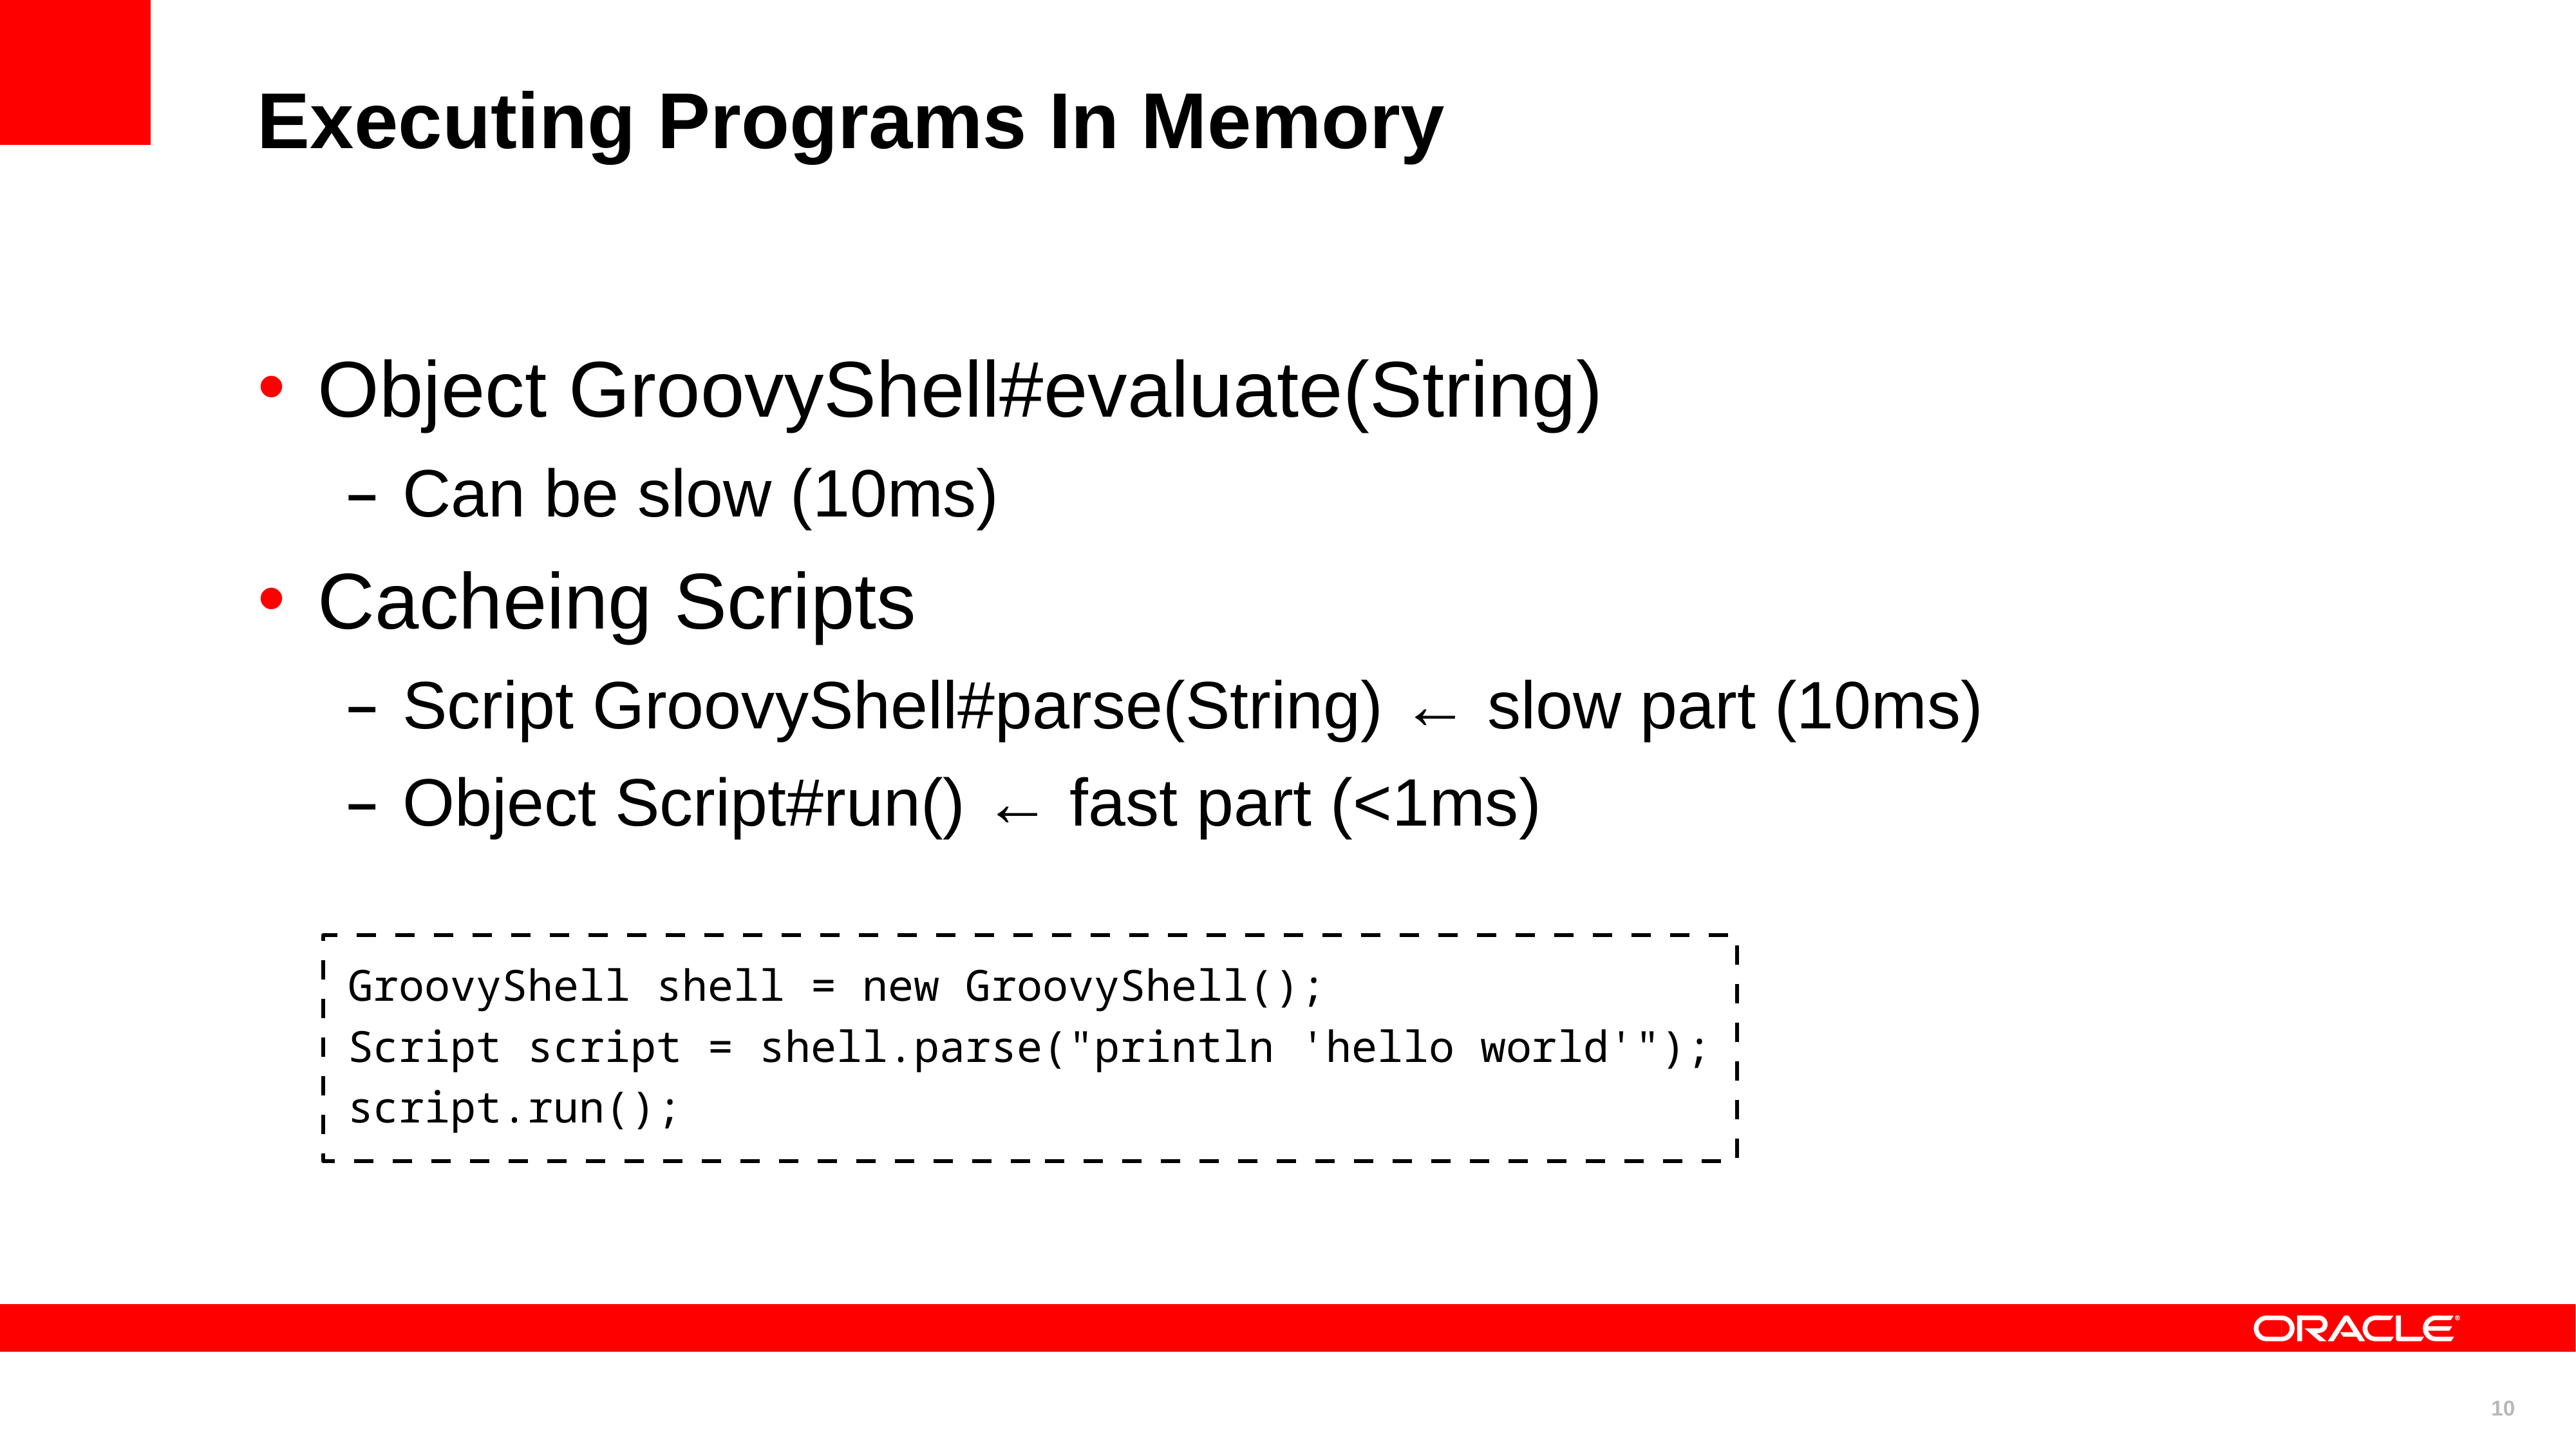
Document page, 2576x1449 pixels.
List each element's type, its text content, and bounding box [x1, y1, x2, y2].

title Executing Programs In Memory [257, 69, 2318, 251]
picture [0, 1304, 2576, 1352]
text_box GroovyShell shell = new GroovyShell(); Script script = shell.parse("println 'hello world'"); script.run(); [323, 935, 1737, 1161]
list Object GroovyShell#evaluate(String) Can be slow (10ms) Cacheing Scripts Script GroovyShell#parse(String) ← slow part (10ms) Object Script#run() ← fast part (<1ms) [258, 337, 2318, 1256]
picture [0, 0, 151, 145]
